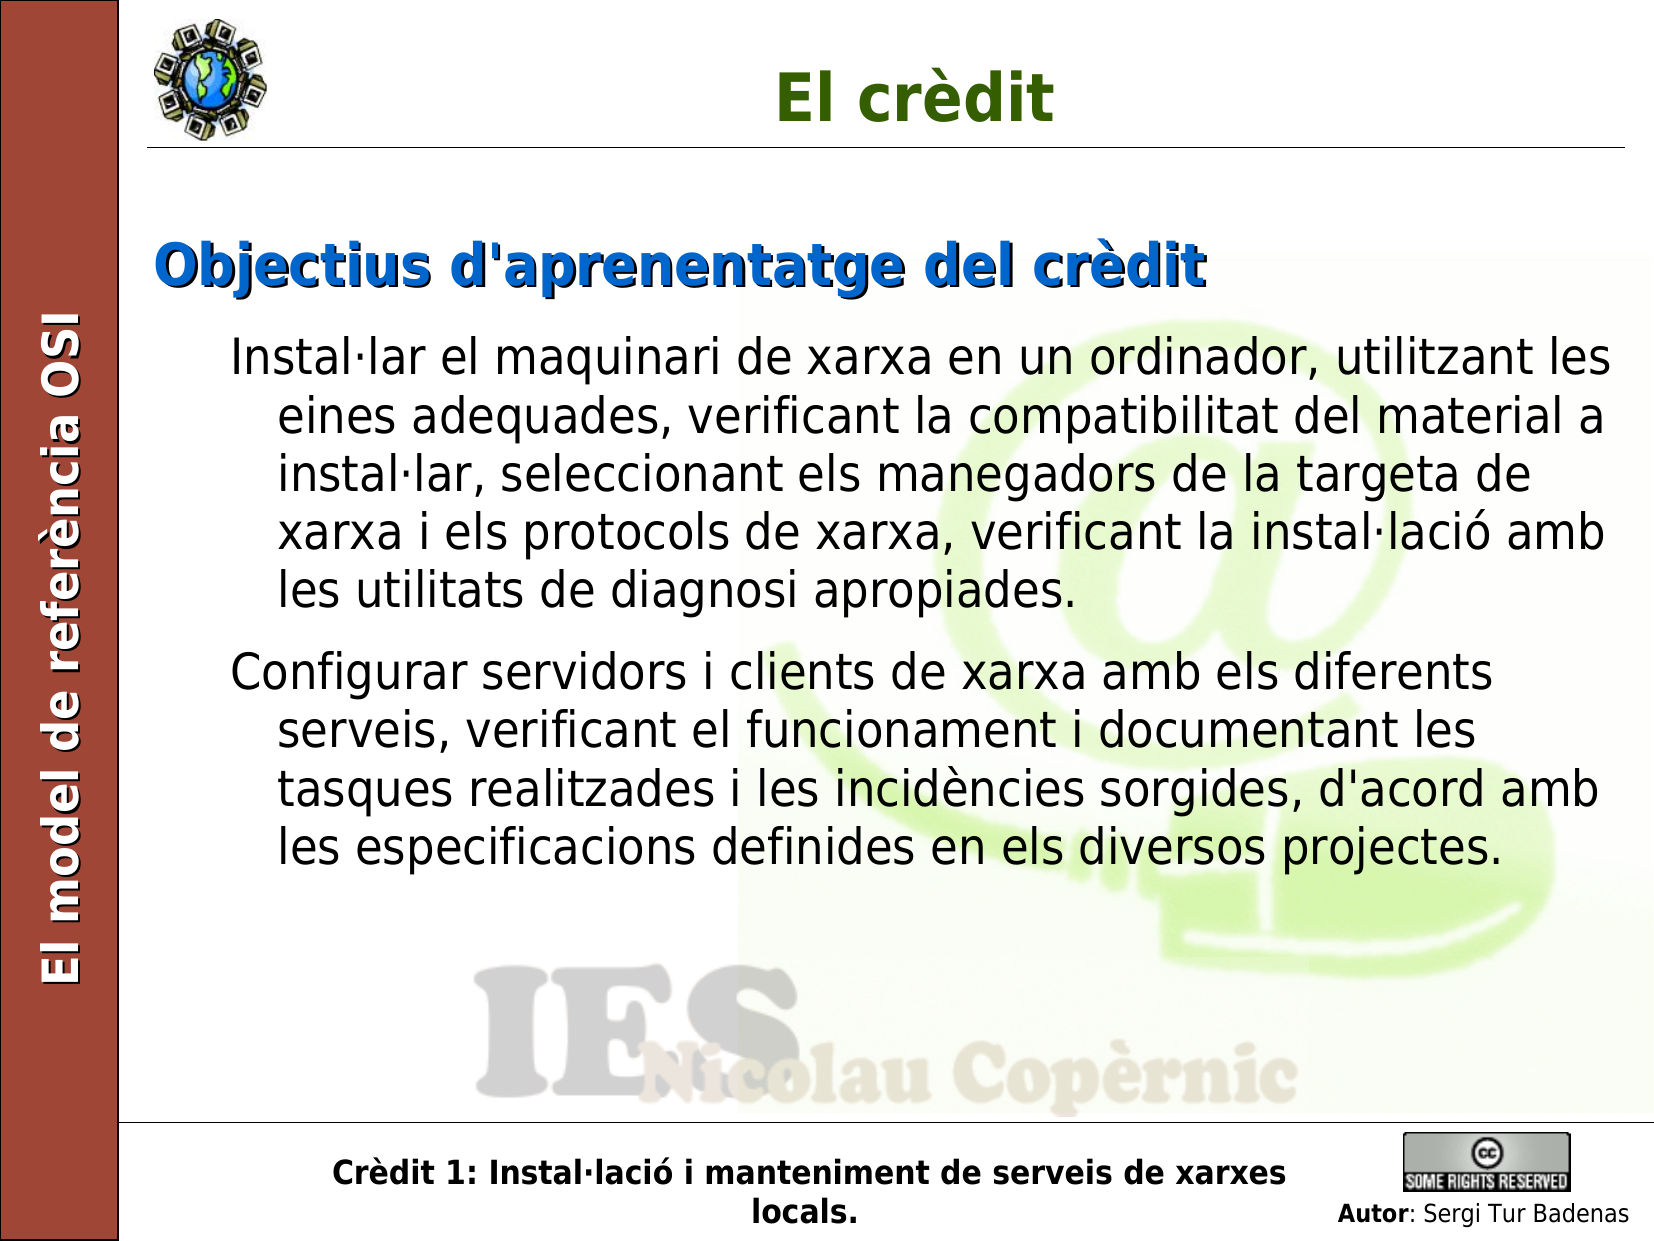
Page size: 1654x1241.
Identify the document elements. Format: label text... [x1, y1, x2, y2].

picture [466, 252, 1654, 1117]
list Objectius d'aprenentatge del crèdit Instal·lar el maquinari de xarxa en un ordinador, utilitzant les eines adequades, verificant la compatibilitat del material a instal·lar, seleccionant els manegadors de la targeta de xarxa i els protocols de xarxa, verificant la instal·lació amb les utilitats de diagnosi apropiades. Configurar servidors i clients de xarxa amb els diferents serveis, verificant el funcionament i documentant les tasques realitzades i les incidències sorgides, d'acord amb les especificacions definides en els diversos projectes. [135, 231, 1619, 1066]
picture [1403, 1132, 1571, 1192]
picture [154, 19, 268, 142]
title El crèdit [171, 56, 1654, 141]
